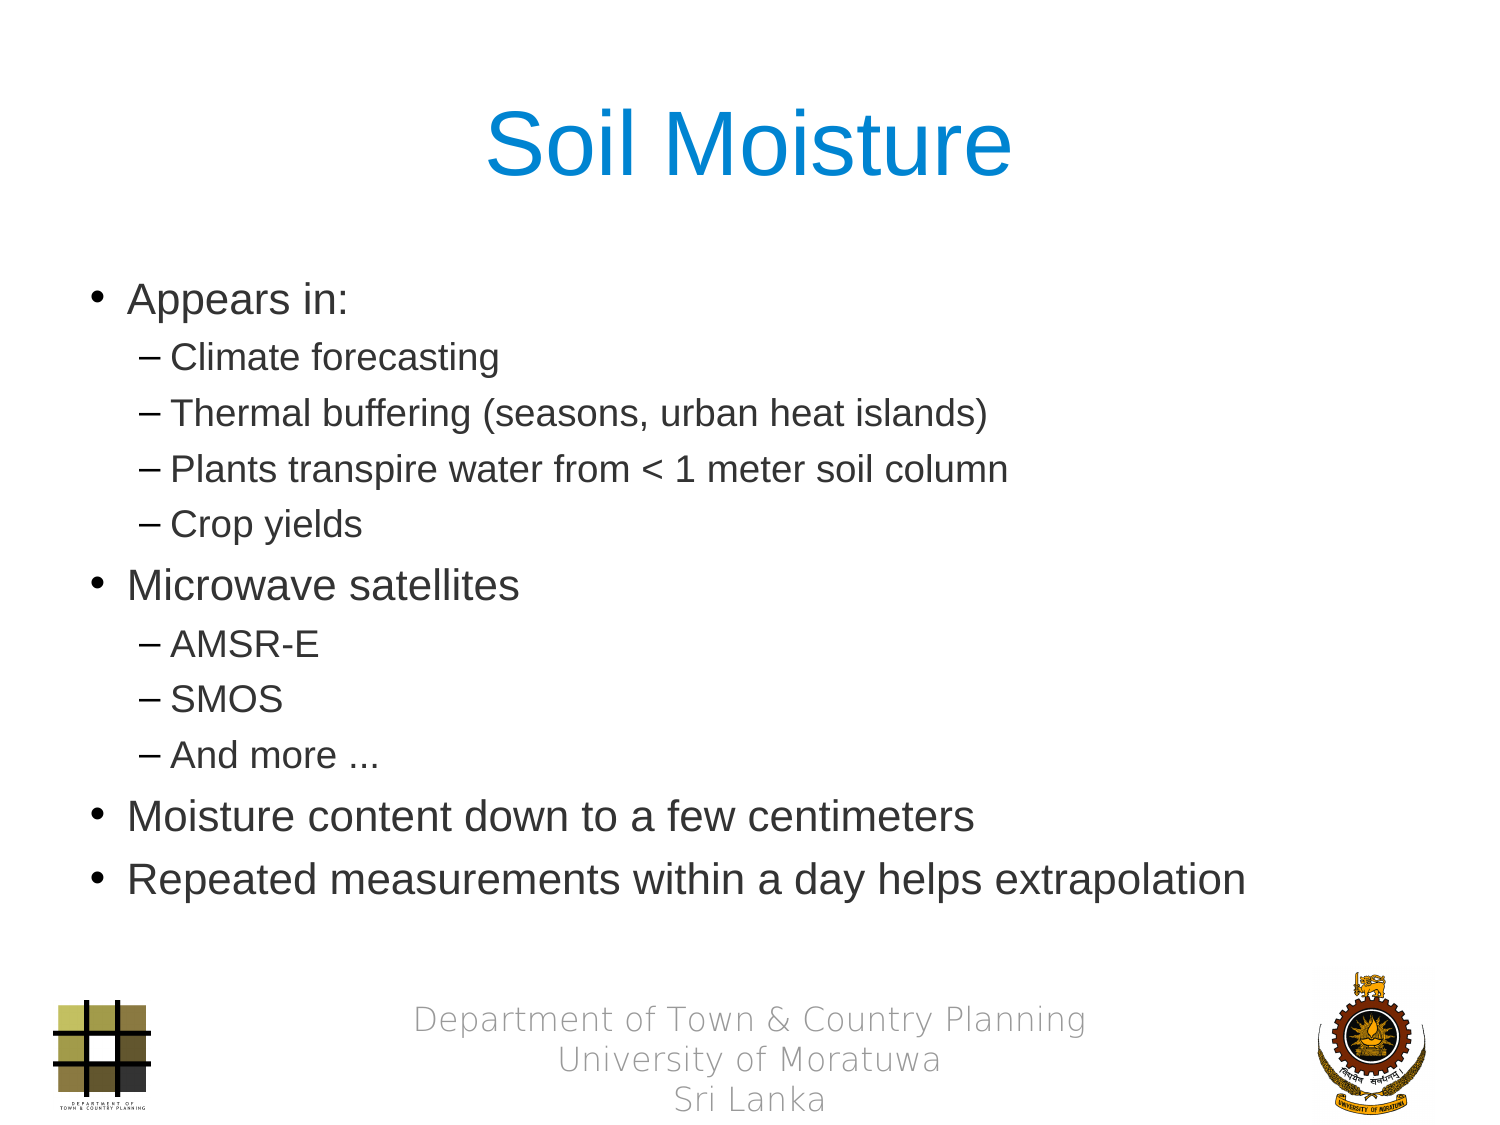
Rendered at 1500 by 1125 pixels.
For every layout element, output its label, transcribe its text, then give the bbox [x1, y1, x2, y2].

picture [53, 1000, 151, 1110]
list Appears in: Climate forecasting Thermal buffering (seasons, urban heat islands) Plants transpire water from < 1 meter soil column Crop yields Microwave satellites AMSR-E SMOS And more ... Moisture content down to a few centimeters Repeated measurements within a day helps extrapolation [75, 262, 1426, 916]
picture [1312, 966, 1435, 1125]
title Soil Moisture [75, 45, 1426, 233]
